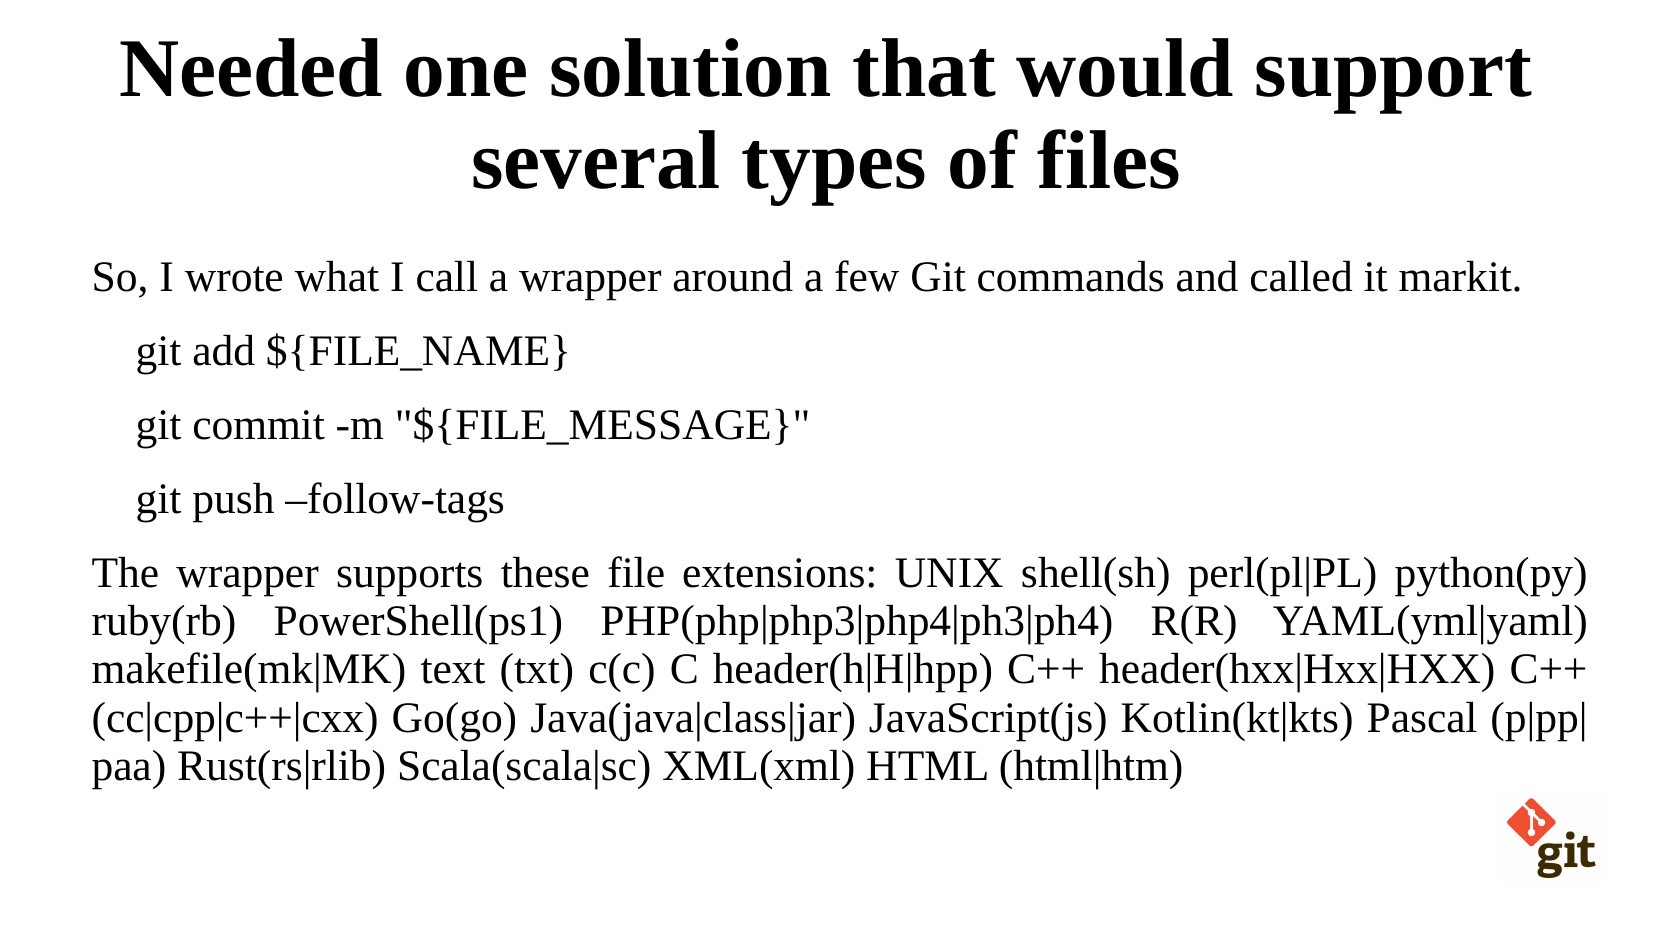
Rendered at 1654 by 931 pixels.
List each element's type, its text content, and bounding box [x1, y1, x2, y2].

title Needed one solution that would support several types of files [82, 13, 1571, 217]
list So, I wrote what I call a wrapper around a few Git commands and called it markit. git add ${FILE_NAME} git commit -m "${FILE_MESSAGE}" git push –follow-tags The wrapper supports these file extensions: UNIX shell(sh) perl(pl|PL) python(py) ruby(rb) PowerShell(ps1) PHP(php|php3|php4|ph3|ph4) R(R) YAML(yml|yaml) makefile(mk|MK) text (txt) c(c) C header(h|H|hpp) C++ header(hxx|Hxx|HXX) C++(cc|cpp|c++|cxx) Go(go) Java(java|class|jar) JavaScript(js) Kotlin(kt|kts) Pascal (p|pp|paa) Rust(rs|rlib) Scala(scala|sc) XML(xml) HTML (html|htm) [30, 217, 1591, 826]
picture [1497, 789, 1606, 886]
